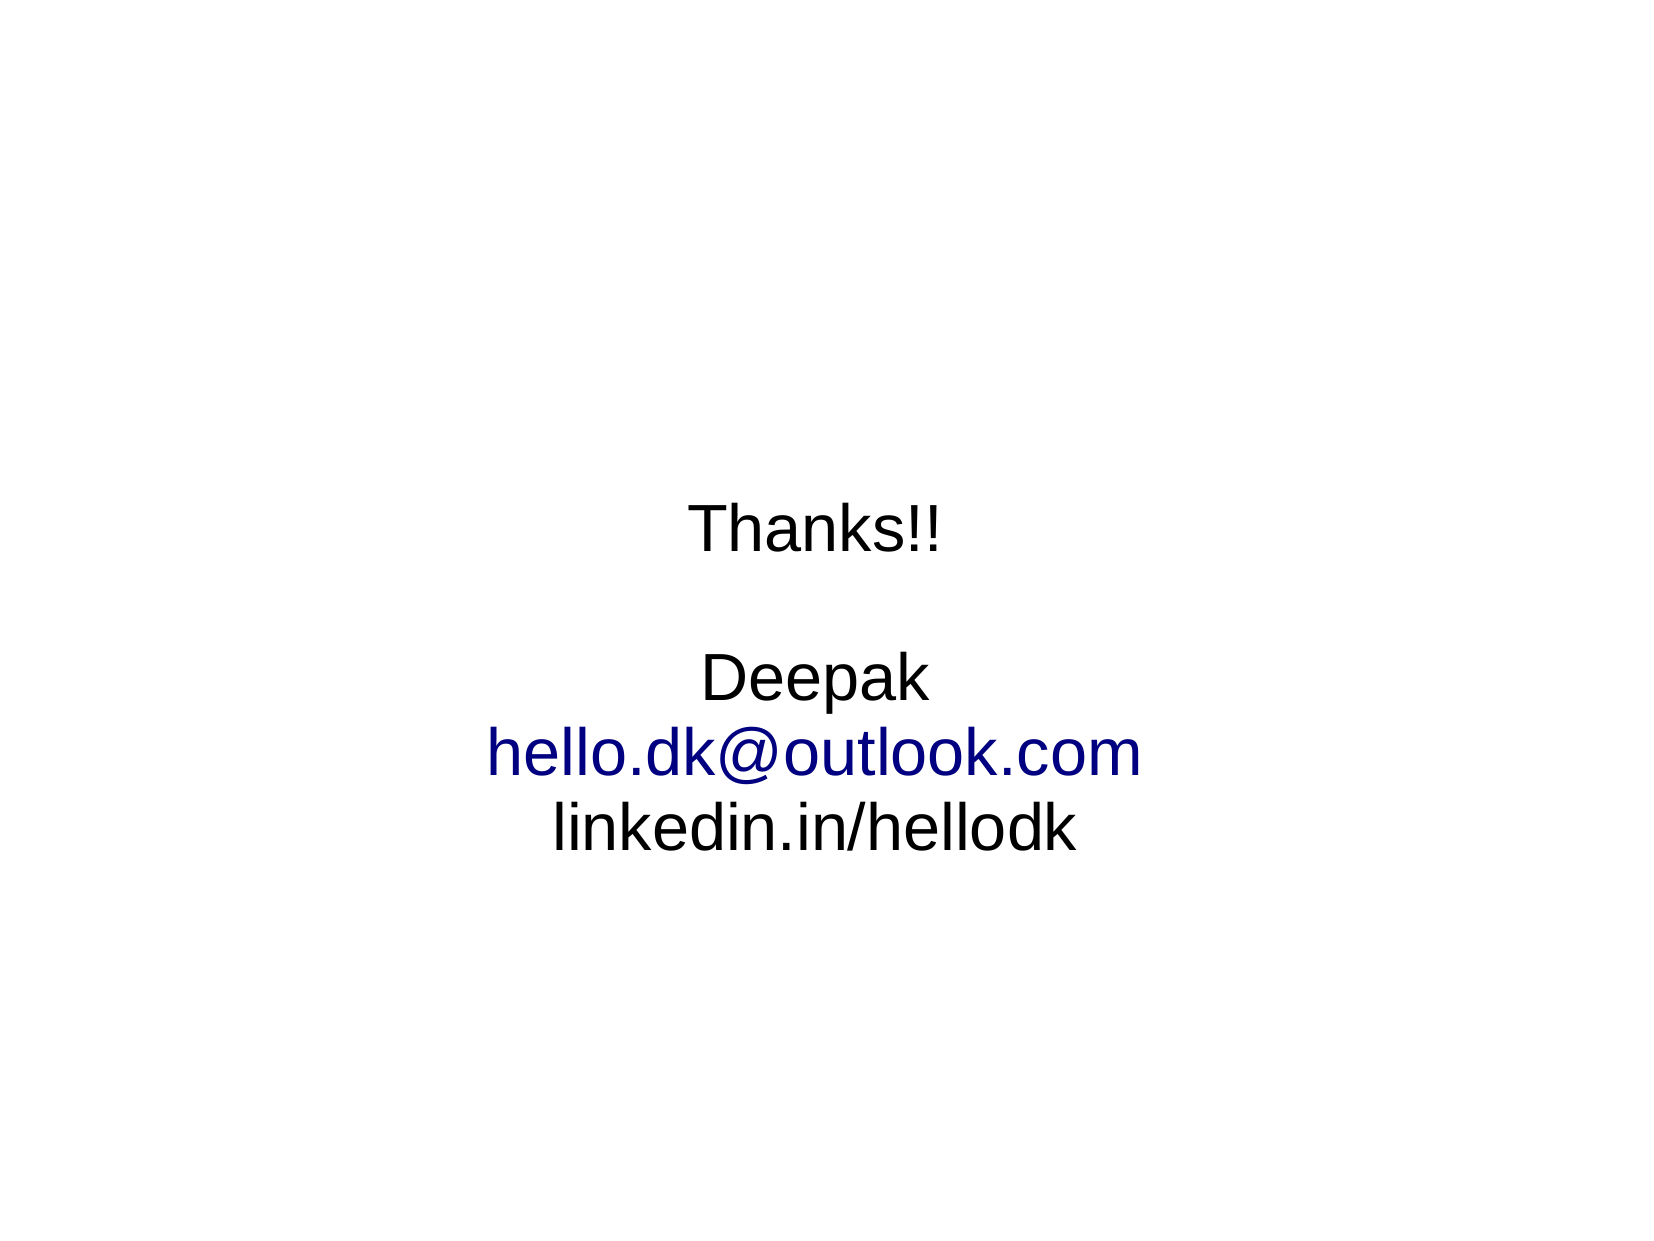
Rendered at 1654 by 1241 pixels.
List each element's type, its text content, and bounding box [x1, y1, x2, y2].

subtitle Thanks!! Deepak hello.dk@outlook.com linkedin.in/hellodk [70, 197, 1560, 1158]
